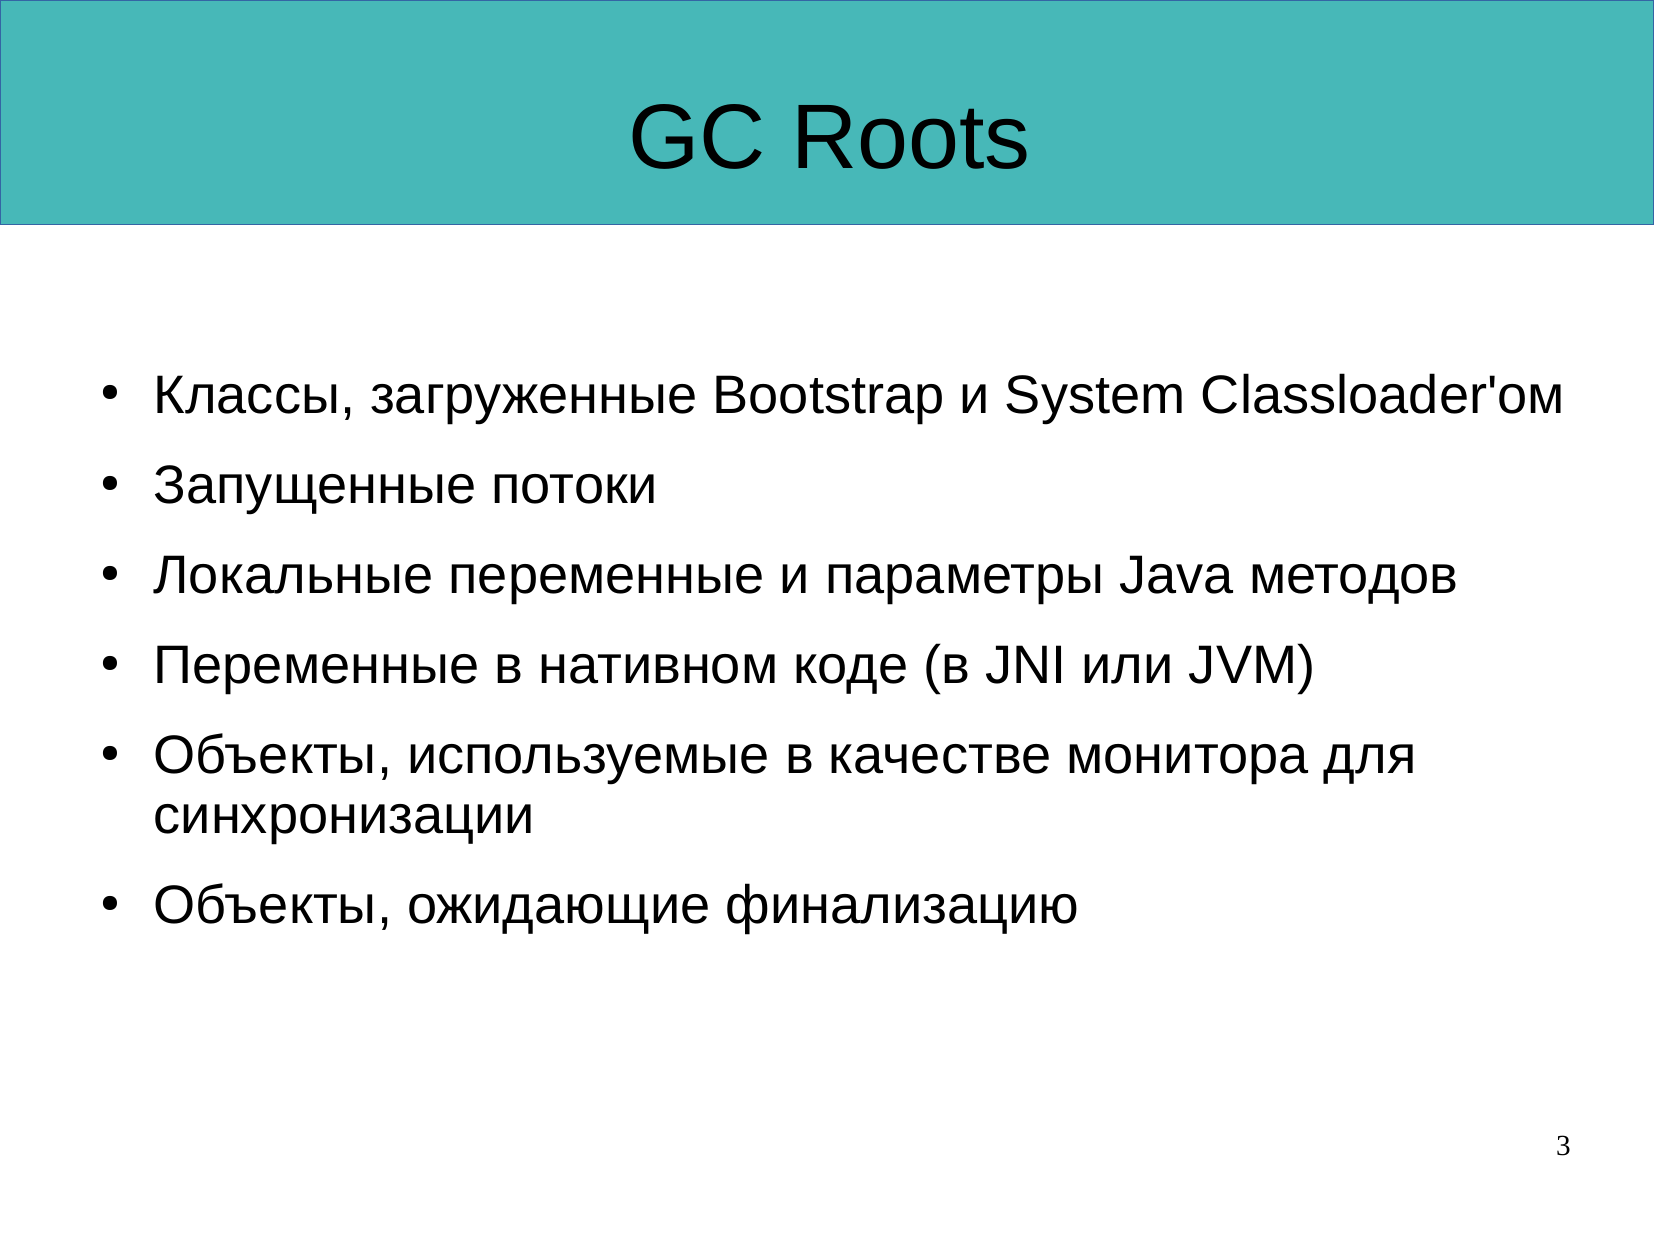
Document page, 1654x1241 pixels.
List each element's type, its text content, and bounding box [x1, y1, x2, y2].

title GC Roots [85, 33, 1574, 241]
list Классы, загруженные Bootstrap и System Classloader'ом Запущенные потоки Локальные переменные и параметры Java методов Переменные в нативном коде (в JNI или JVM) Объекты, используемые в качестве монитора для синхронизации Объекты, ожидающие финализацию [82, 290, 1571, 1010]
